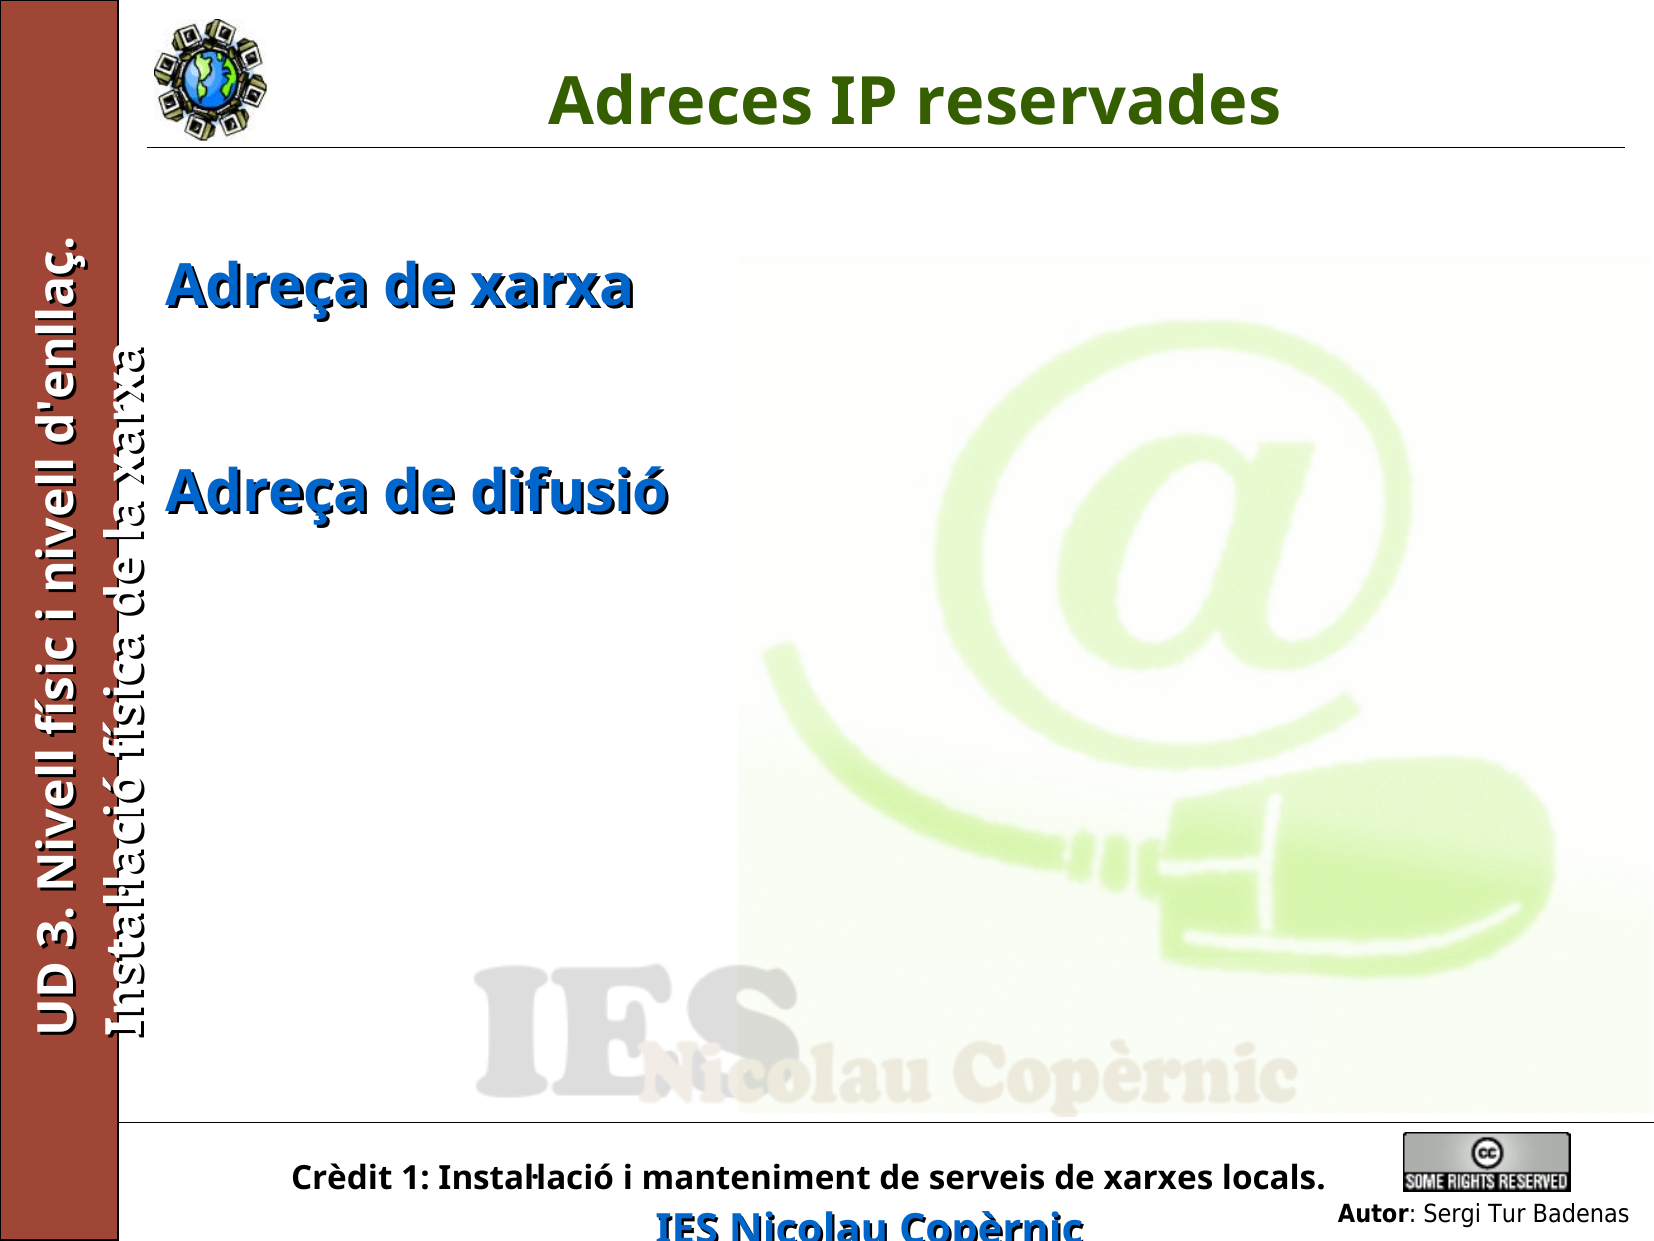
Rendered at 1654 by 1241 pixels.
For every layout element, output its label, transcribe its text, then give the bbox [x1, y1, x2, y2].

title Adreces IP reservades [171, 56, 1654, 141]
picture [154, 19, 268, 142]
picture [1403, 1132, 1571, 1192]
list Adreça de xarxa Adreça de difusió [147, 242, 1636, 1078]
picture [466, 252, 1654, 1117]
